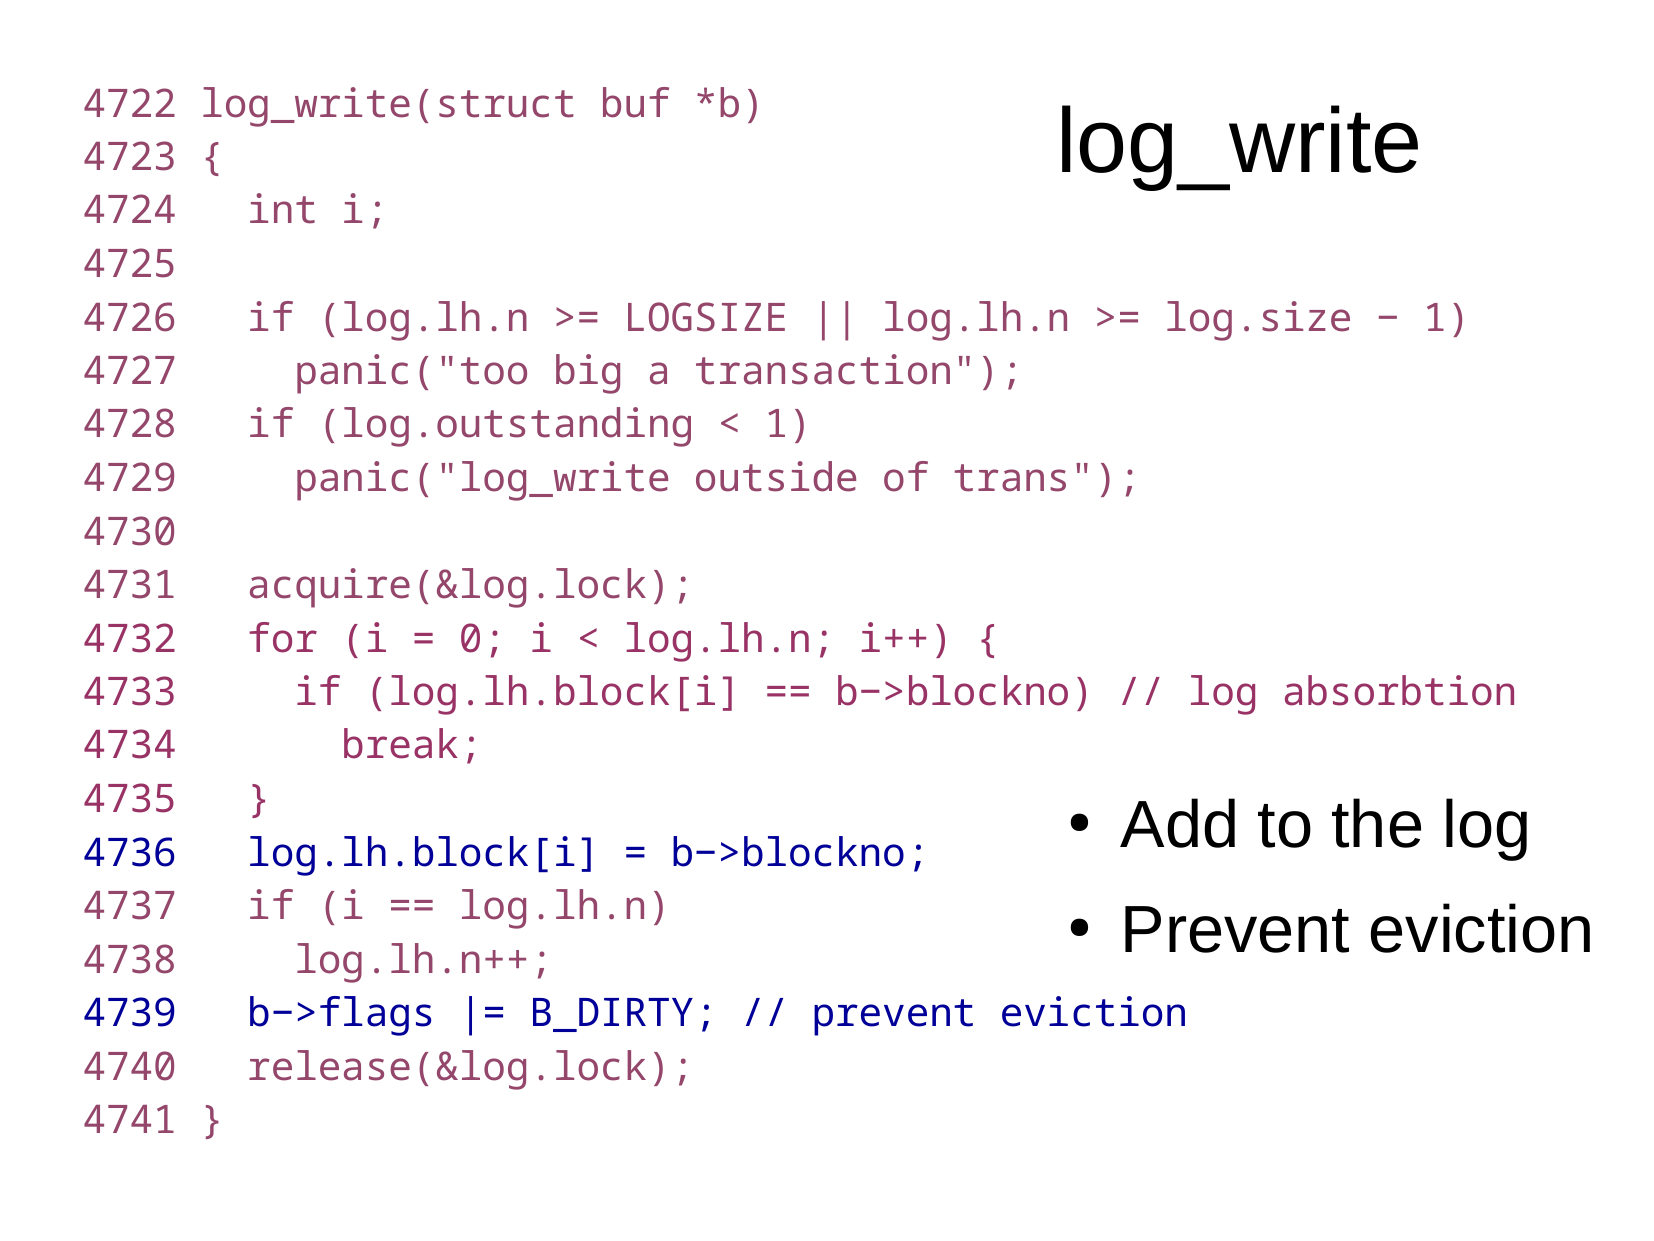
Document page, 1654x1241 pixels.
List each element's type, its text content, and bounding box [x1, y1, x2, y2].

title log_write [904, 37, 1576, 245]
list Add to the log Prevent eviction [1050, 787, 1613, 1013]
list 4722 log_write(struct buf *b) 4723 { 4724 int i; 4725 4726 if (log.lh.n >= LOGSIZE || log.lh.n >= log.size − 1) 4727 panic("too big a transaction"); 4728 if (log.outstanding < 1) 4729 panic("log_write outside of trans"); 4730 4731 acquire(&log.lock); 4732 for (i = 0; i < log.lh.n; i++) { 4733 if (log.lh.block[i] == b−>blockno) // log absorbtion 4734 break; 4735 } 4736 log.lh.block[i] = b−>blockno; 4737 if (i == log.lh.n) 4738 log.lh.n++; 4739 b−>flags |= B_DIRTY; // prevent eviction 4740 release(&log.lock); 4741 } [82, 75, 1571, 1163]
